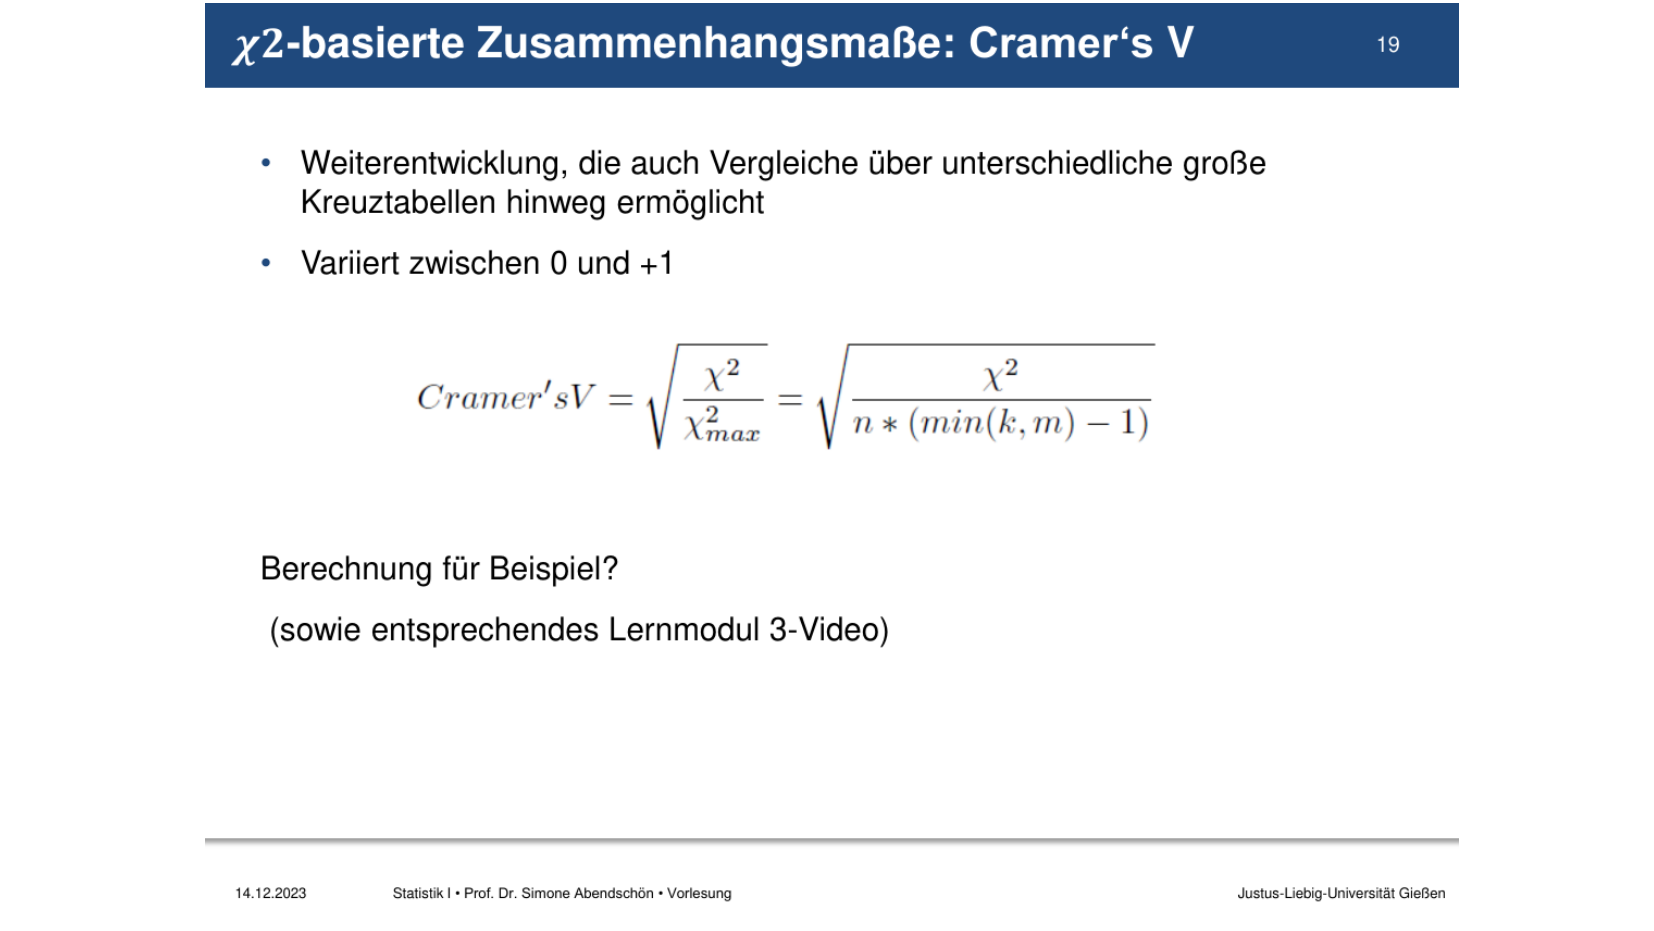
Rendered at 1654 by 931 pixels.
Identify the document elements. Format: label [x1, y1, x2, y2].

picture [205, 3, 1459, 931]
